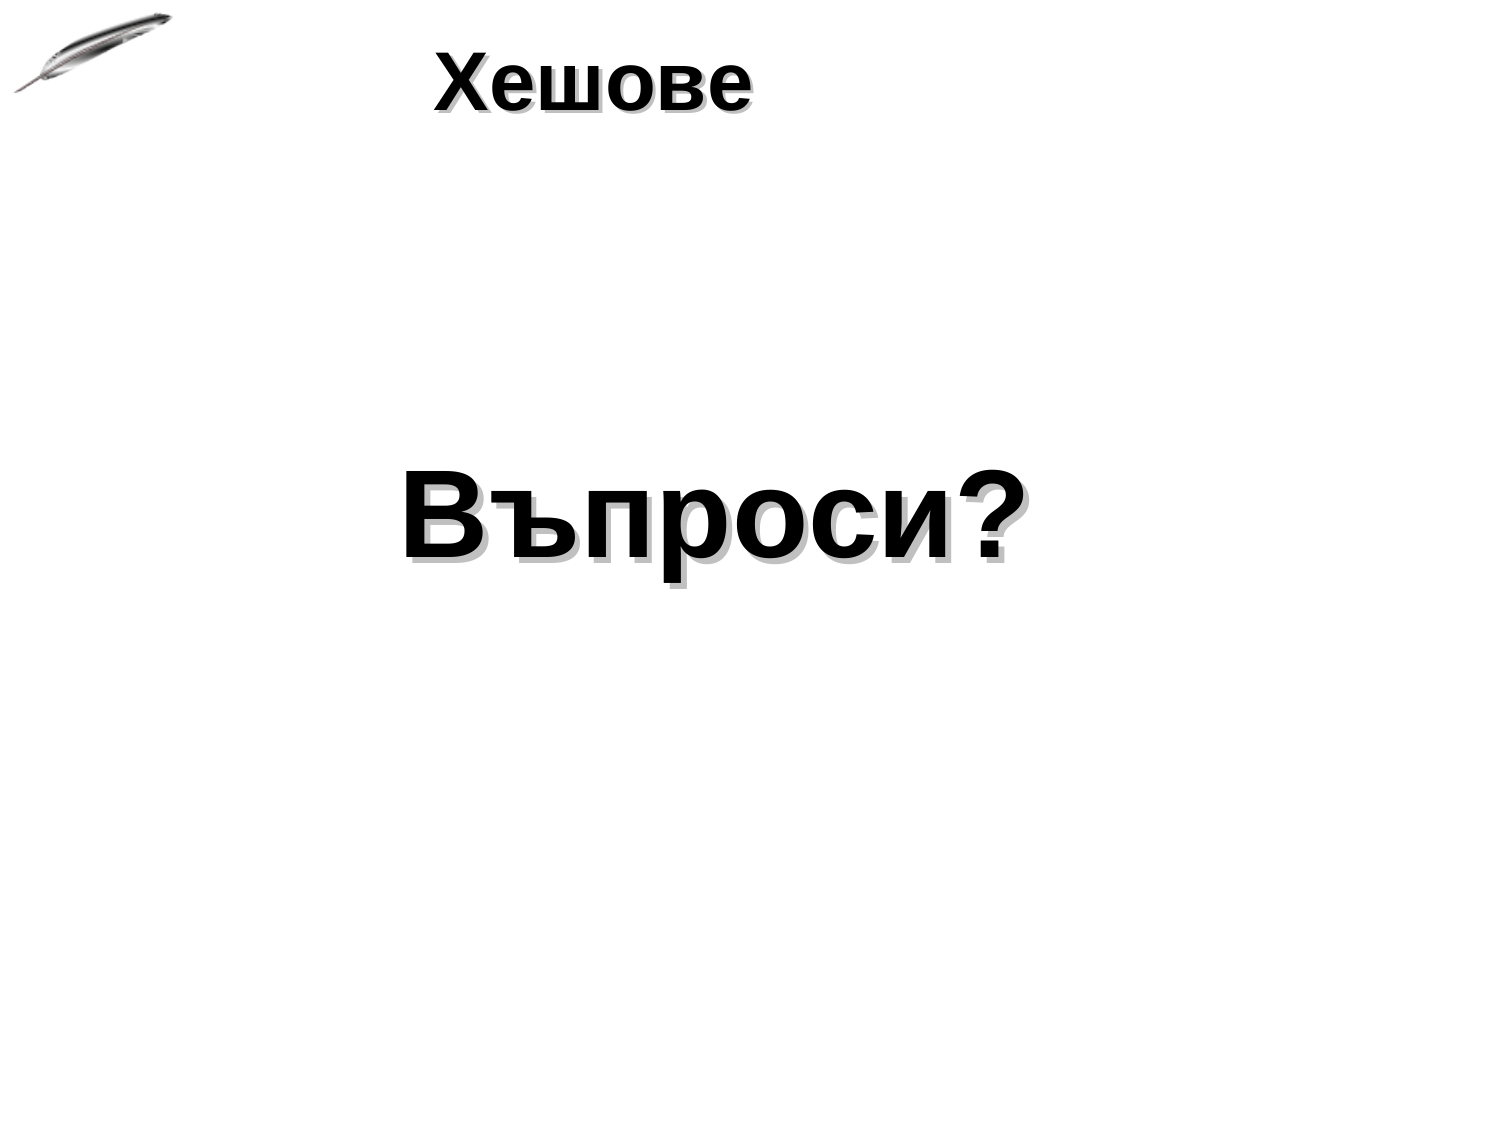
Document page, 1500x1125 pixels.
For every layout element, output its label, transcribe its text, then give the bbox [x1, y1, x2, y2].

list Въпроси? [383, 444, 1140, 646]
title Хешове [419, 11, 1459, 161]
picture [10, 11, 178, 95]
